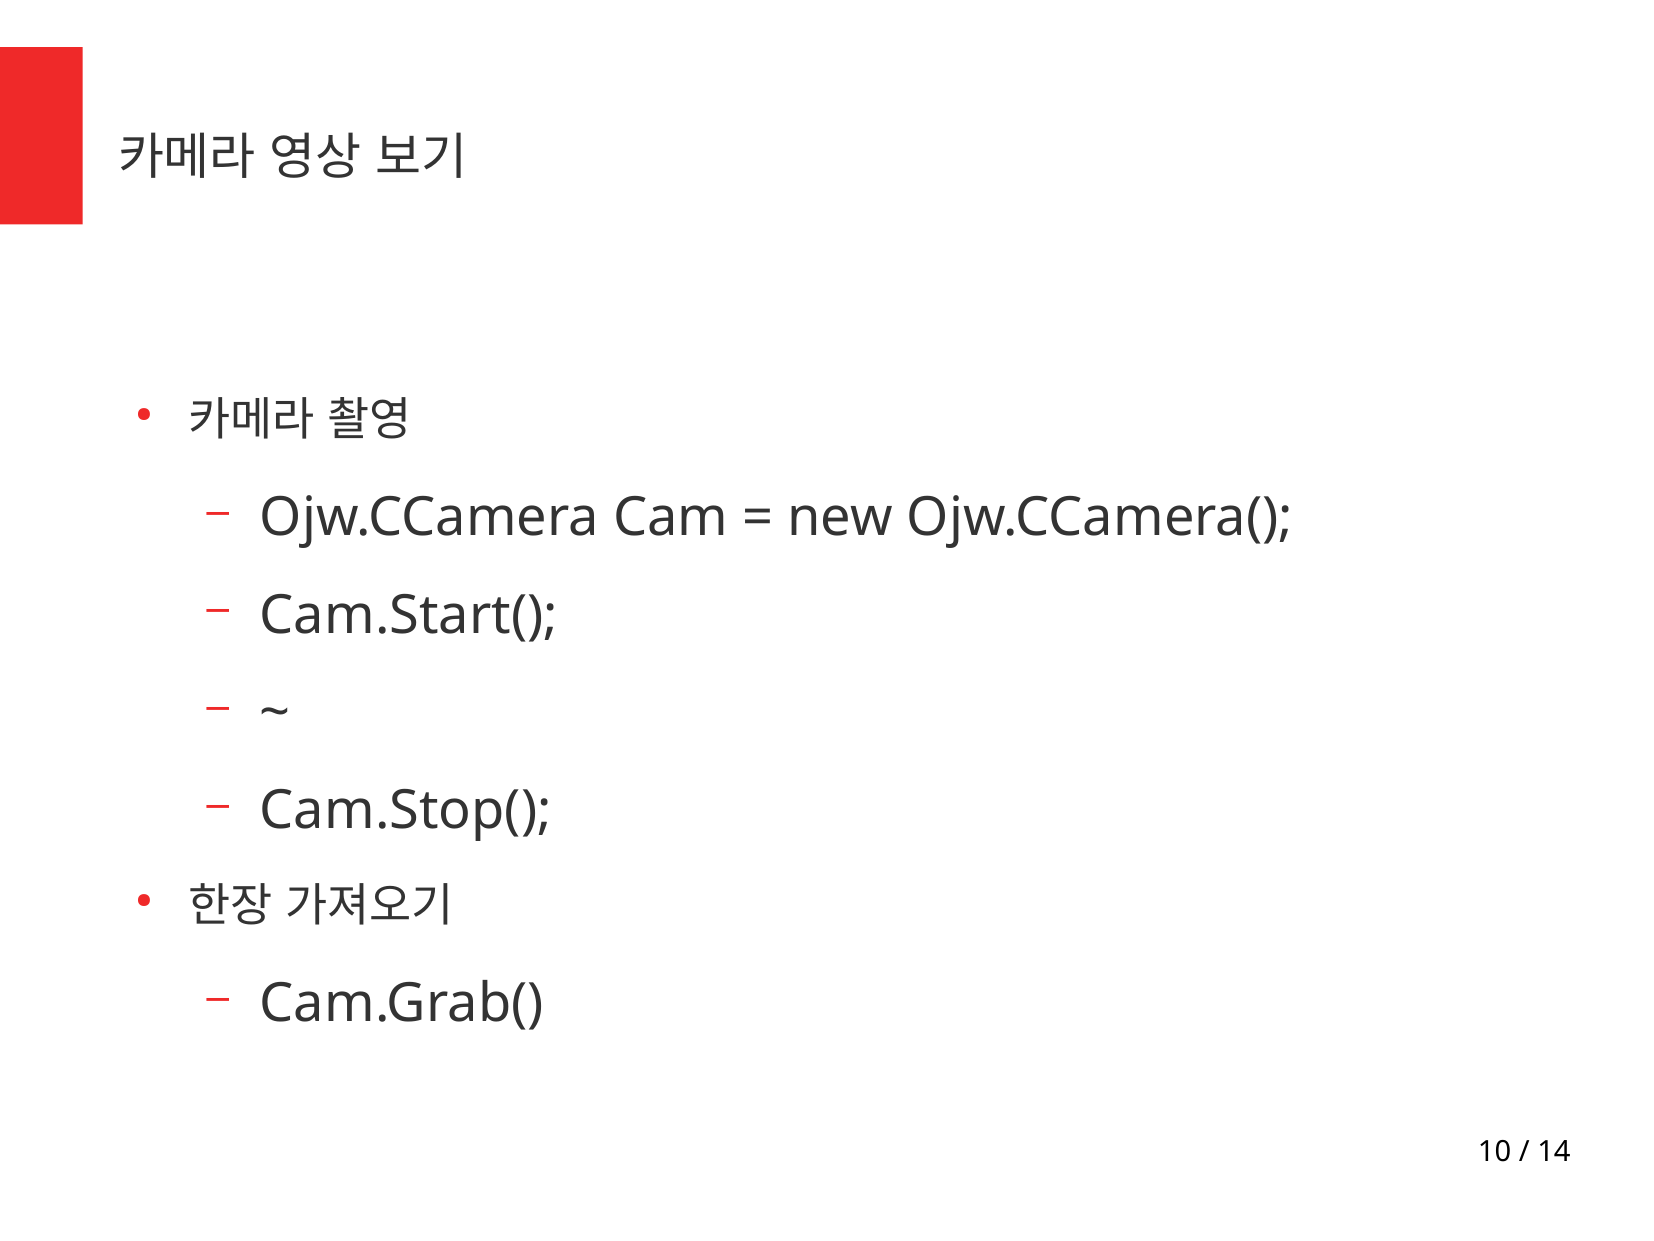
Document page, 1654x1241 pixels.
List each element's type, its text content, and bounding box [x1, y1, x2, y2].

list 카메라 촬영 Ojw.CCamera Cam = new Ojw.CCamera(); Cam.Start(); ~ Cam.Stop(); 한장 가져오기 Cam.Grab() [118, 381, 1536, 1102]
title 카메라 영상 보기 [118, 49, 1571, 257]
